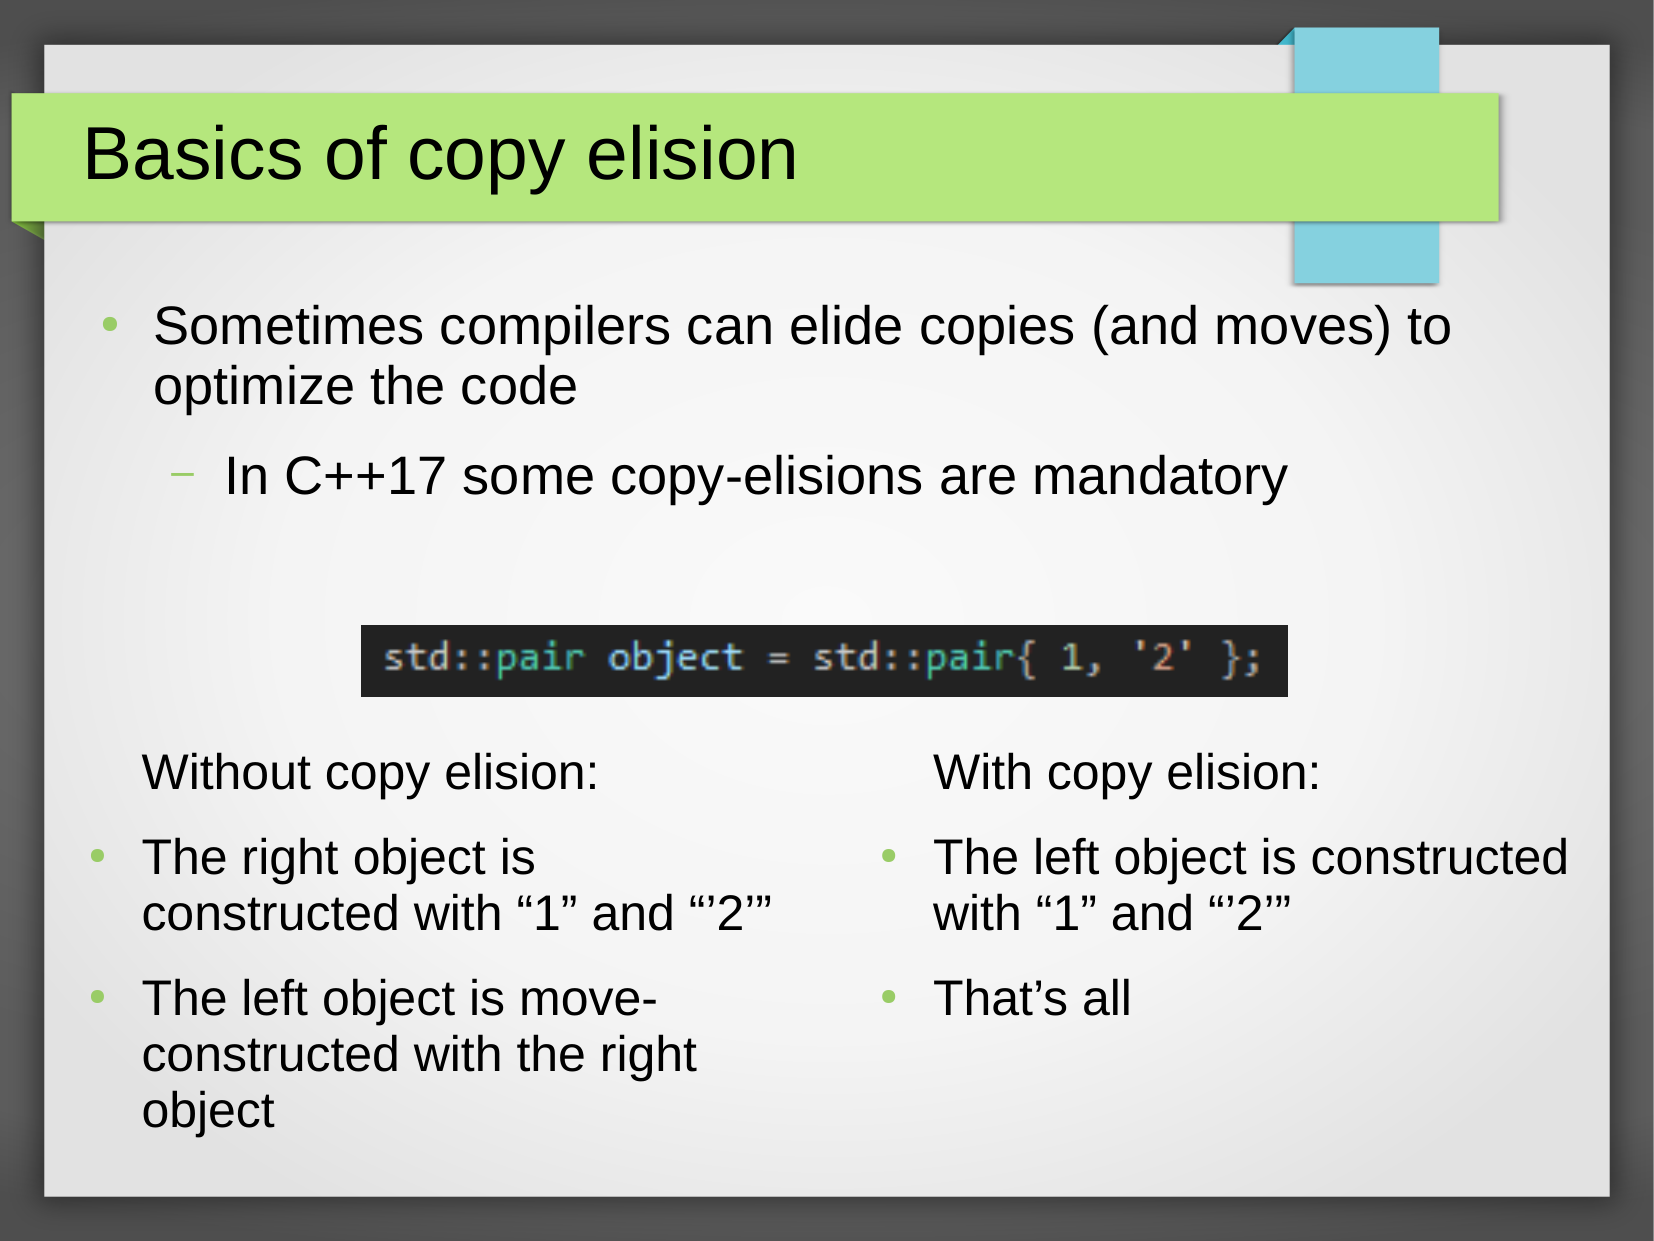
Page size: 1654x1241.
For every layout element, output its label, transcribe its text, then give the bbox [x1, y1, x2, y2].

list Sometimes compilers can elide copies (and moves) to optimize the code In C++17 some copy-elisions are mandatory [82, 295, 1571, 520]
list With copy elision: The left object is constructed with “1” and “’2’” That’s all [862, 744, 1583, 1146]
picture [0, 0, 1654, 1241]
title Basics of copy elision [82, 94, 1264, 213]
list Without copy elision: The right object is constructed with “1” and “’2’” The left object is move-constructed with the right object [70, 744, 792, 1170]
